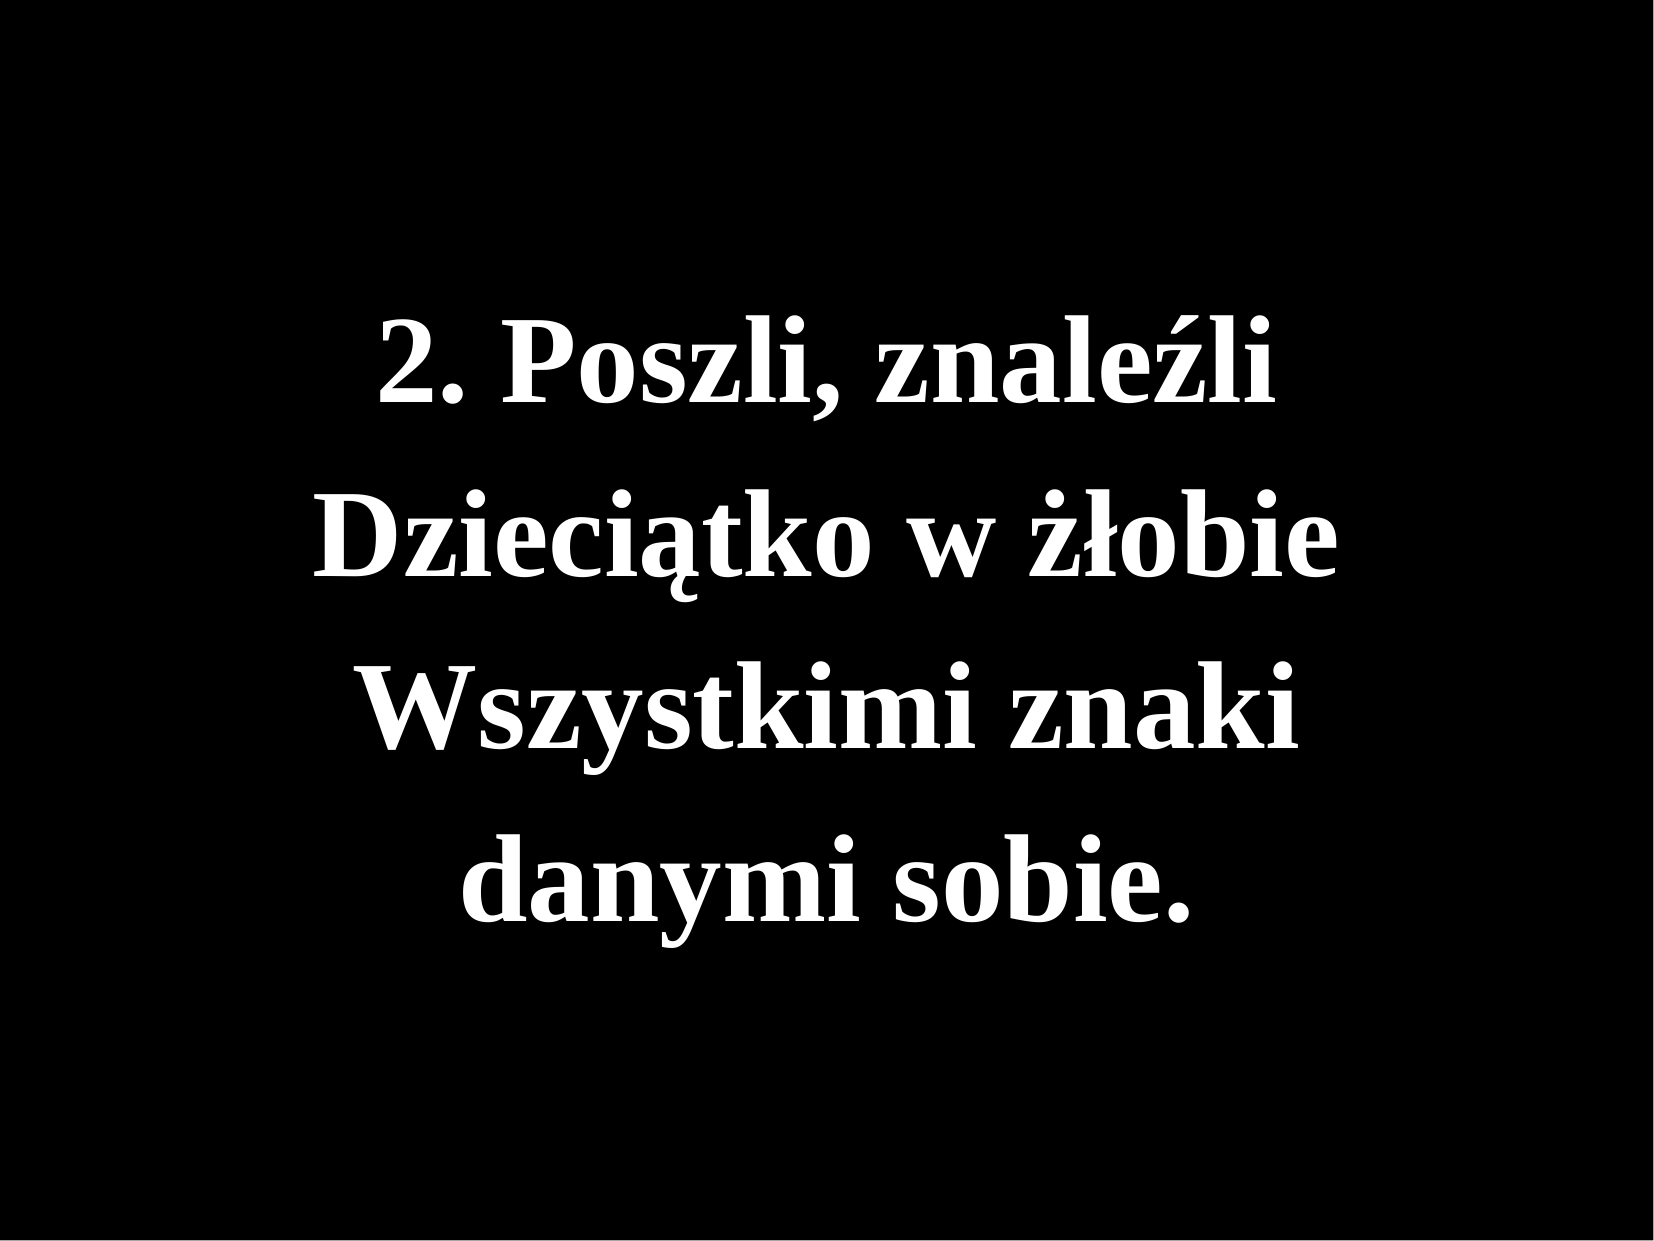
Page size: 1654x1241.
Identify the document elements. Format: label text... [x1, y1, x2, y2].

title 2. Poszli, znaleźli ppp Dzieciątko w żłobie ppp Wszystkimi znaki ppp danymi sobie. [0, 0, 1654, 1241]
